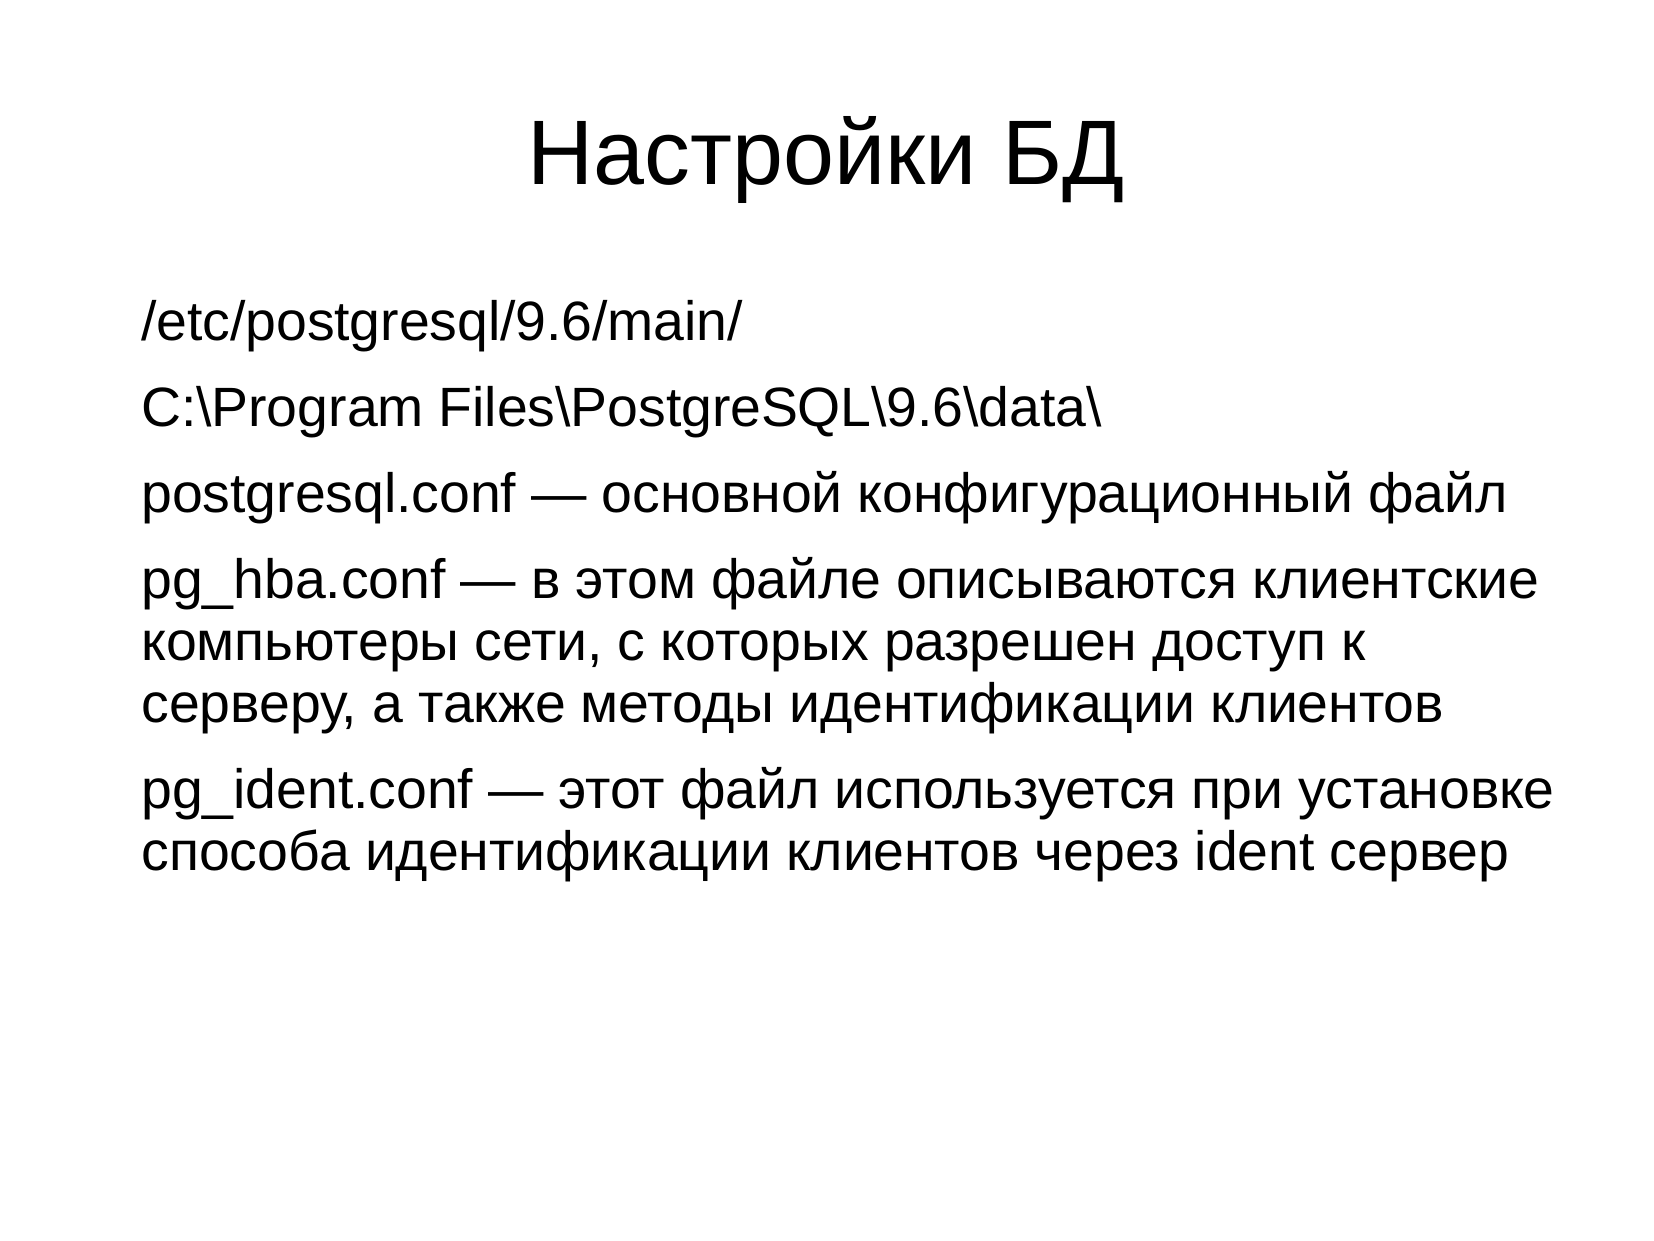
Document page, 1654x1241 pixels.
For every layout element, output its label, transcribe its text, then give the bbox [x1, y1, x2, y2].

title Настройки БД [82, 49, 1571, 257]
list /etc/postgresql/9.6/main/ C:\Program Files\PostgreSQL\9.6\data\ postgresql.conf — основной конфигурационный файл pg_hba.conf — в этом файле описываются клиентские компьютеры сети, с которых разрешен доступ к серверу, а также методы идентификации клиентов pg_ident.conf — этот файл используется при установке способа идентификации клиентов через ident сервер [82, 290, 1571, 1010]
